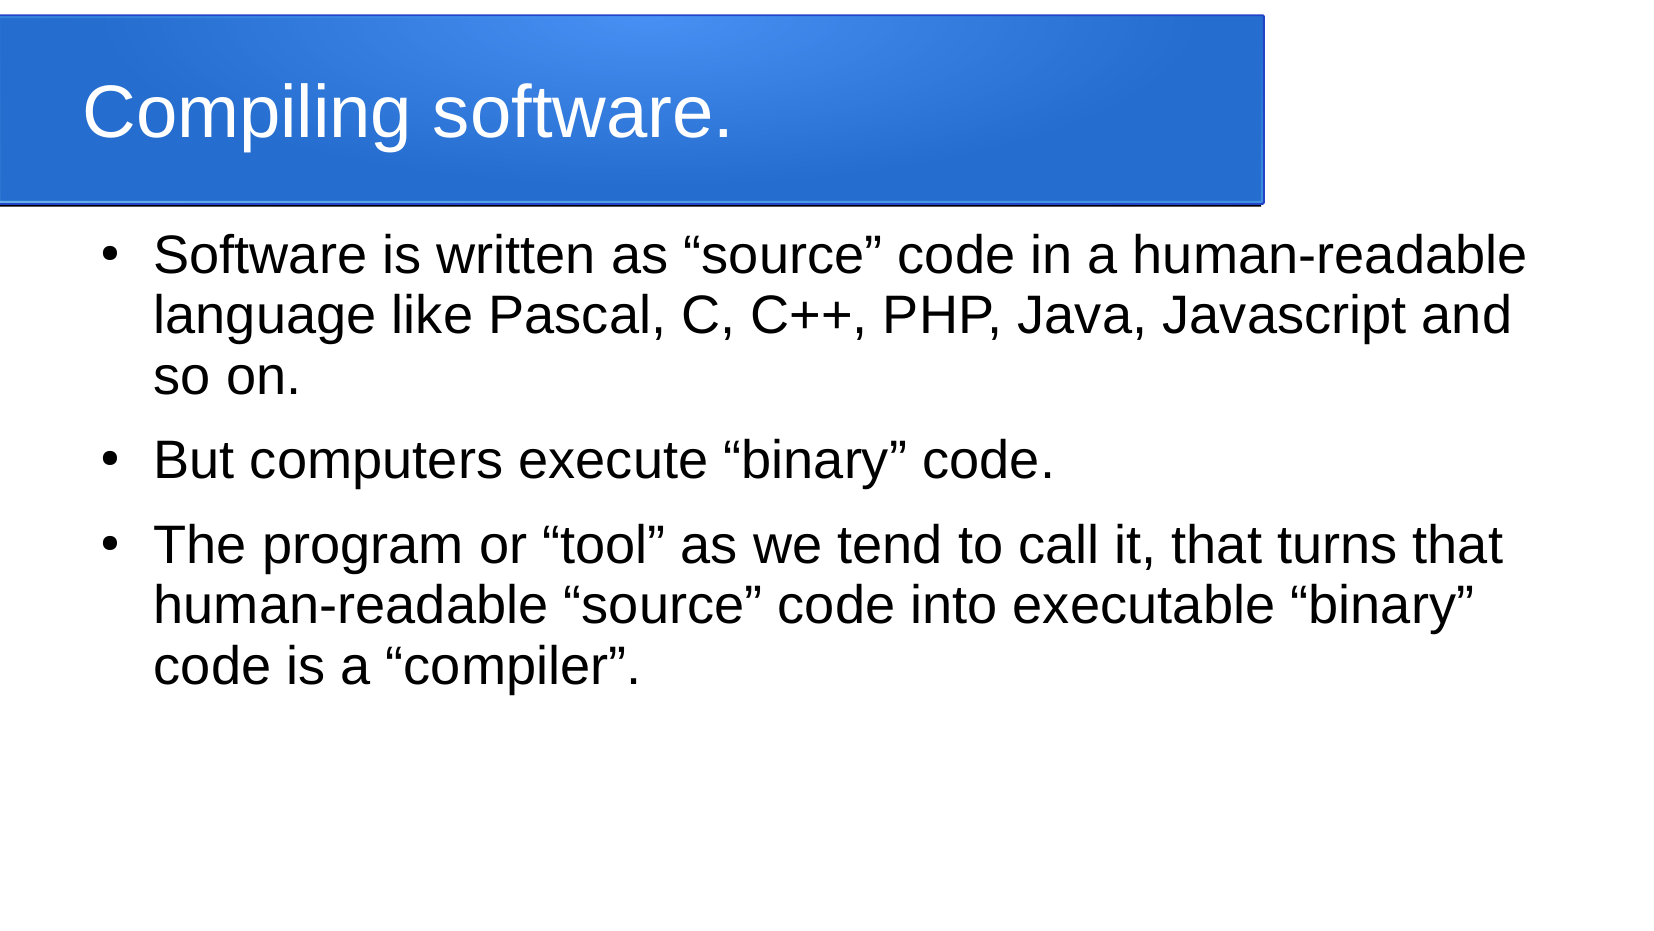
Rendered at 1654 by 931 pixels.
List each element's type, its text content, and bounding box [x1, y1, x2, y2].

list Software is written as “source” code in a human-readable language like Pascal, C, C++, PHP, Java, Javascript and so on. But computers execute “binary” code. The program or “tool” as we tend to call it, that turns that human-readable “source” code into executable “binary” code is a “compiler”. [82, 224, 1571, 764]
title Compiling software. [82, 35, 1235, 189]
